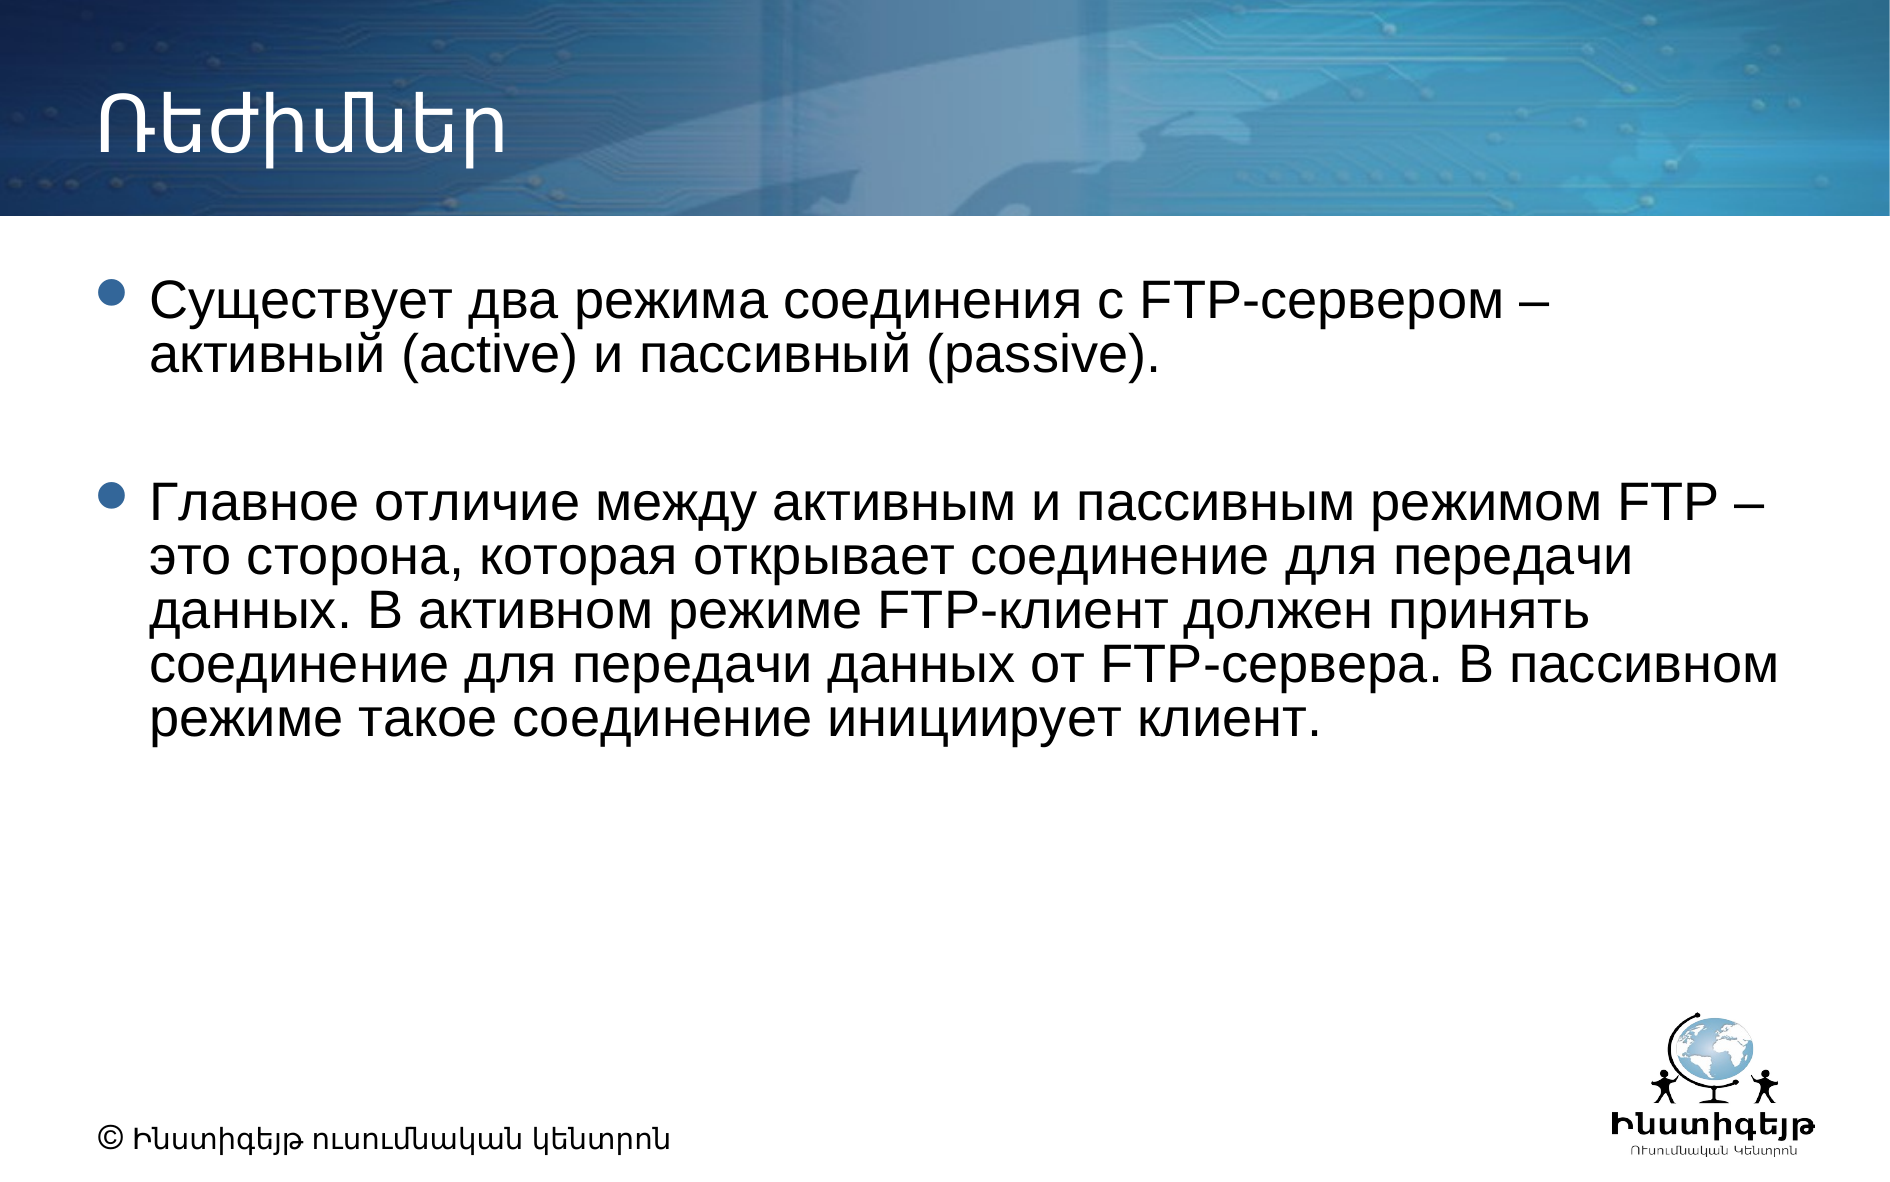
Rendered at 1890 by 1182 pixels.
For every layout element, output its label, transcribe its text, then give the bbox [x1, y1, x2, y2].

title Ռեժիմներ [94, 47, 1793, 52]
list Существует два режима соединения с FTP-сервером – активный (active) и пассивный (passive). Главное отличие между активным и пассивным режимом FTP – это сторона, которая открывает соединение для передачи данных. В активном режиме FTP-клиент должен принять соединение для передачи данных от FTP-сервера. В пассивном режиме такое соединение инициирует клиент. [94, 275, 1794, 303]
picture [1612, 1012, 1815, 1157]
picture [0, 0, 1890, 216]
